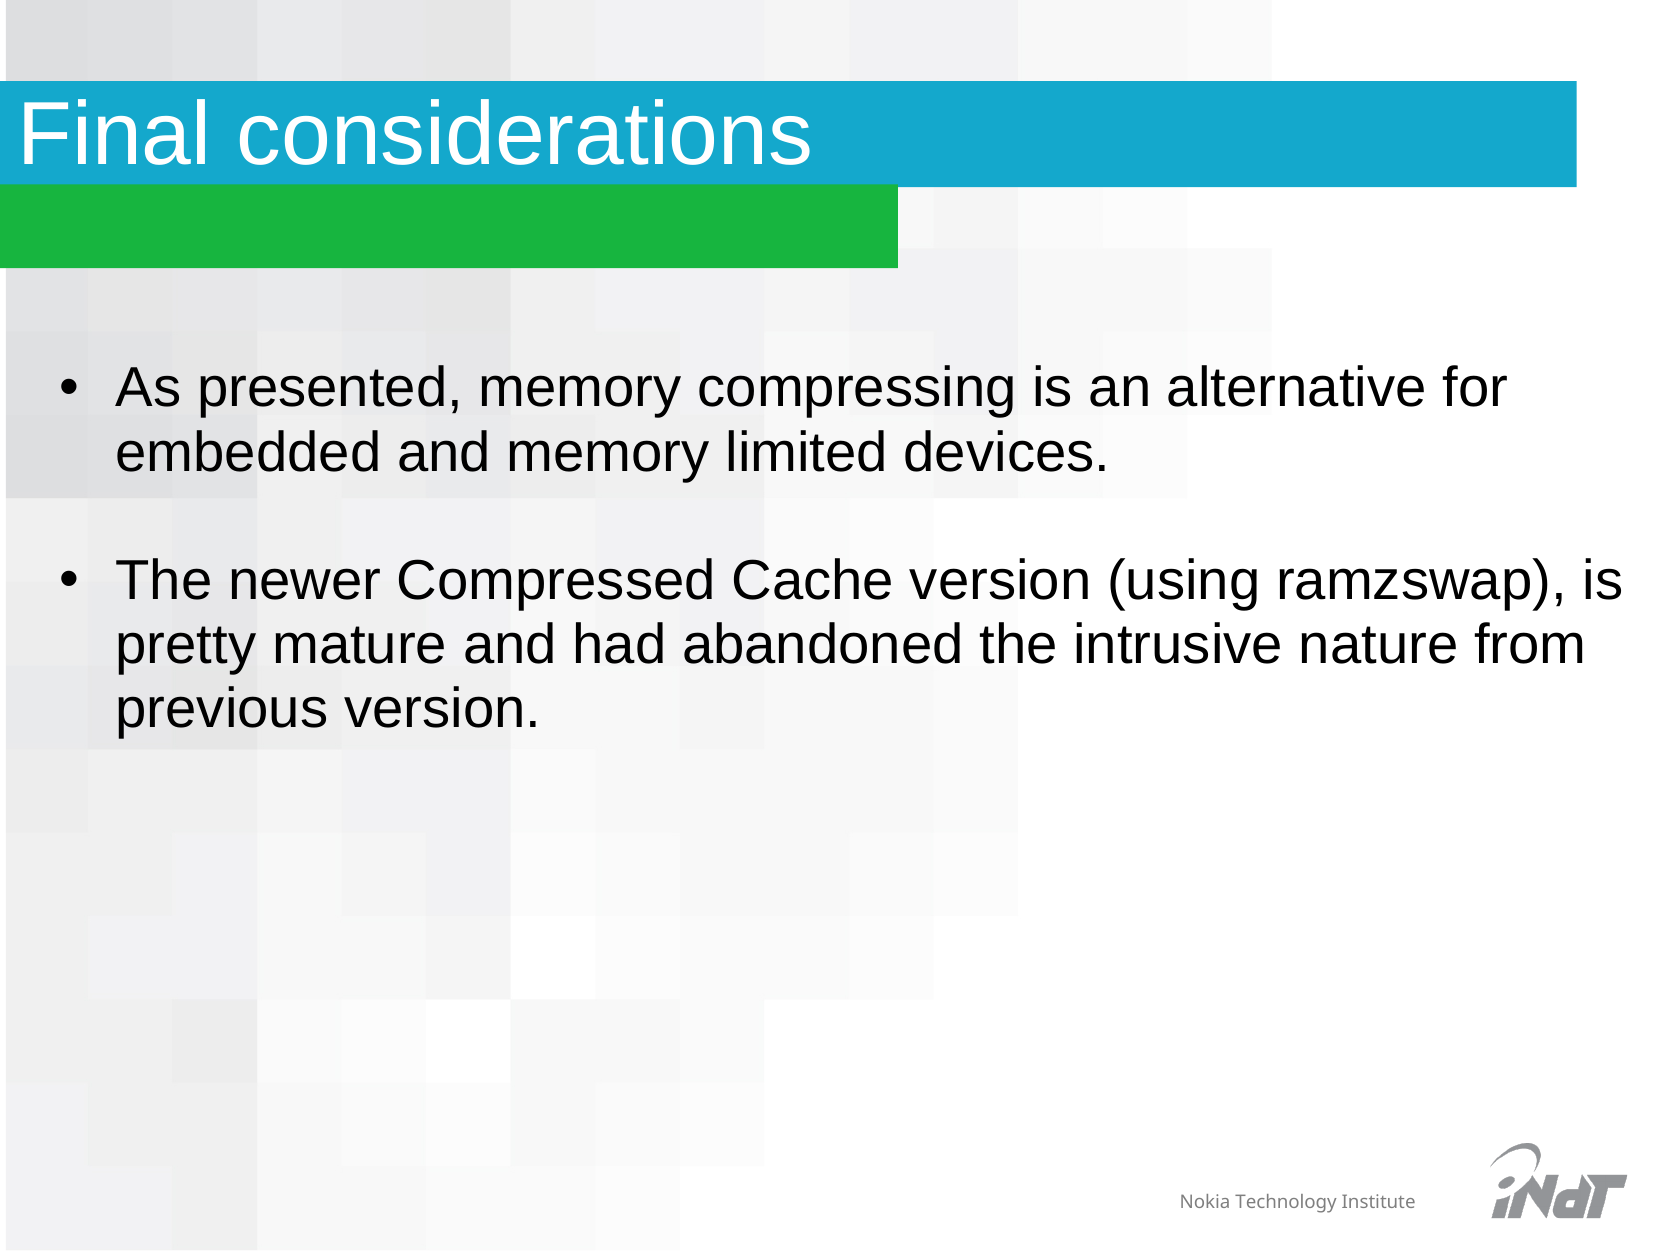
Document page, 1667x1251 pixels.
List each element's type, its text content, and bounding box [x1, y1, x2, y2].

picture [5, 0, 1667, 1251]
title Final considerations [0, 81, 1577, 188]
list As presented, memory compressing is an alternative for embedded and memory limited devices. The newer Compressed Cache version (using ramzswap), is pretty mature and had abandoned the intrusive nature from previous version. [40, 288, 1627, 1189]
text_box [0, 184, 898, 269]
